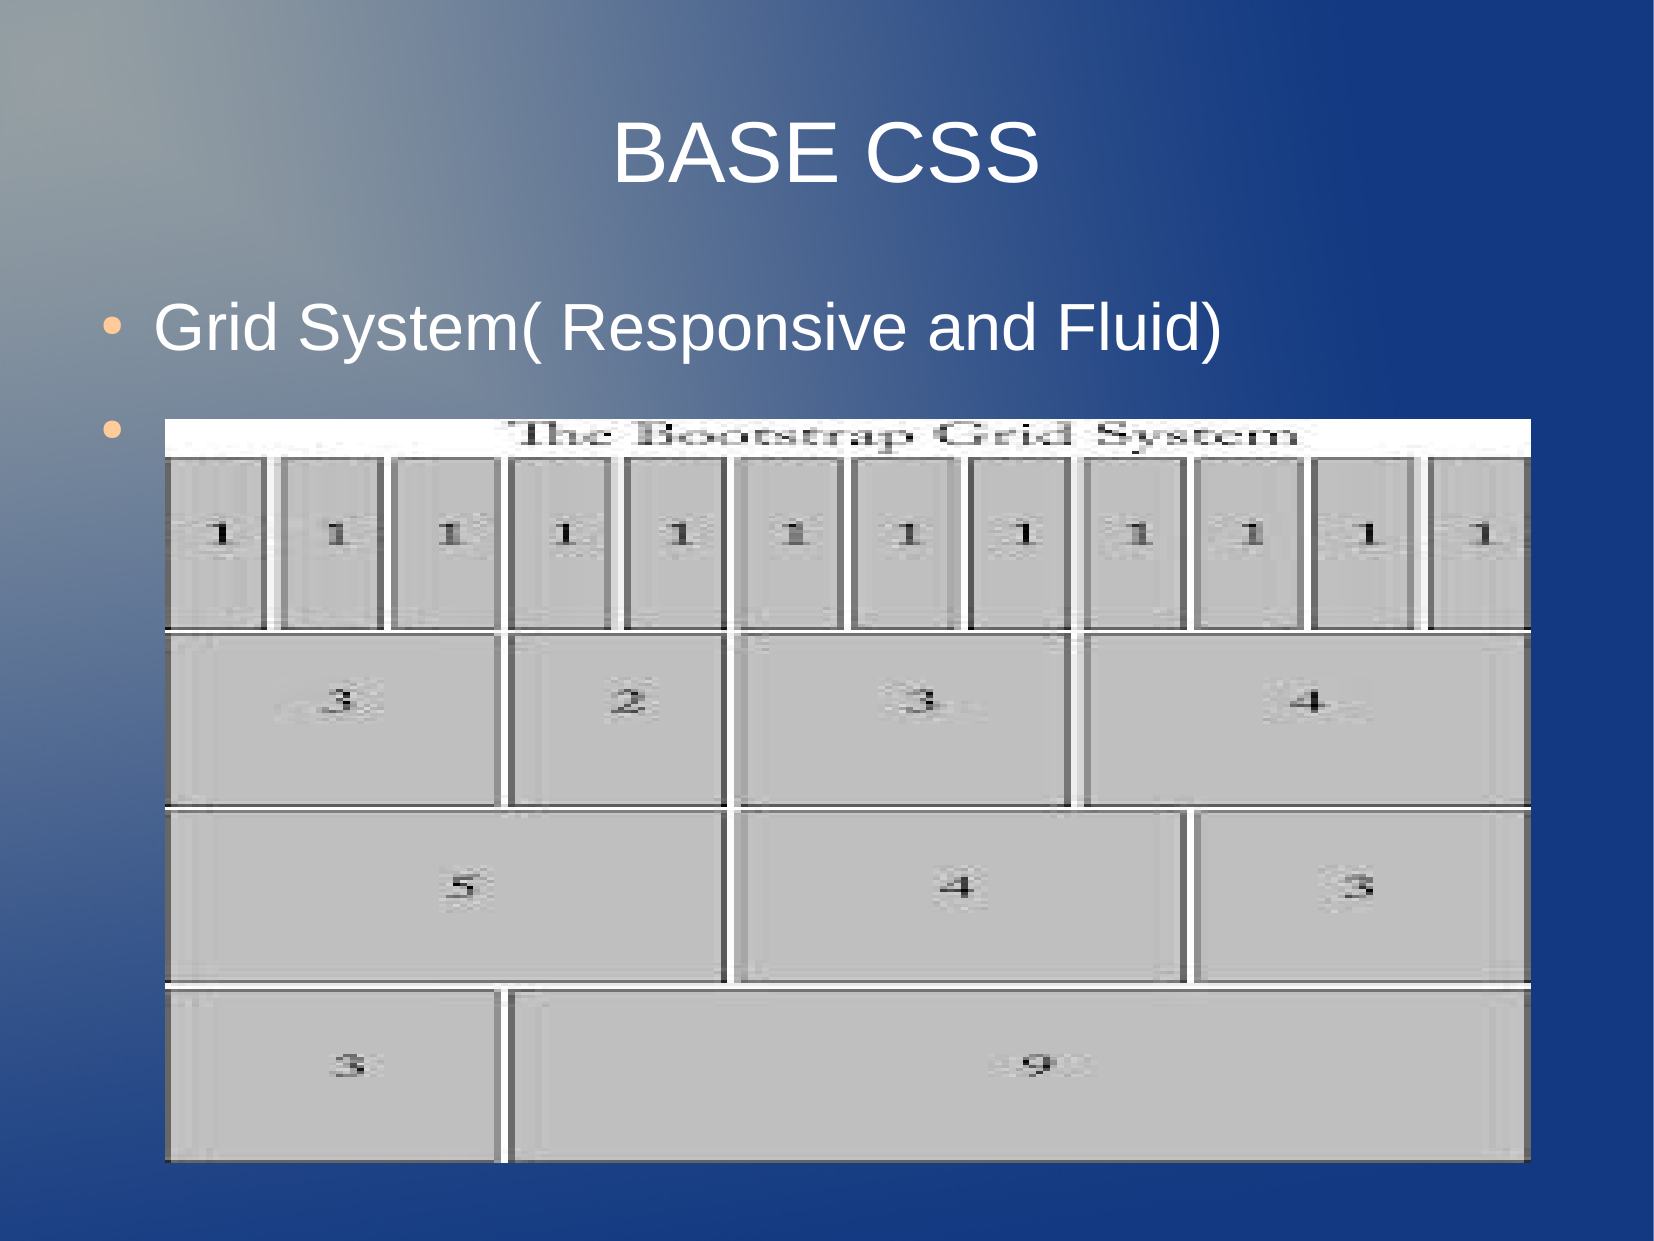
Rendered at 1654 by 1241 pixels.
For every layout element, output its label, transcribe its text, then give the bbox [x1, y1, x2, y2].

picture [0, 0, 1654, 1241]
list Grid System( Responsive and Fluid) [82, 290, 1571, 1010]
title BASE CSS [82, 49, 1571, 257]
